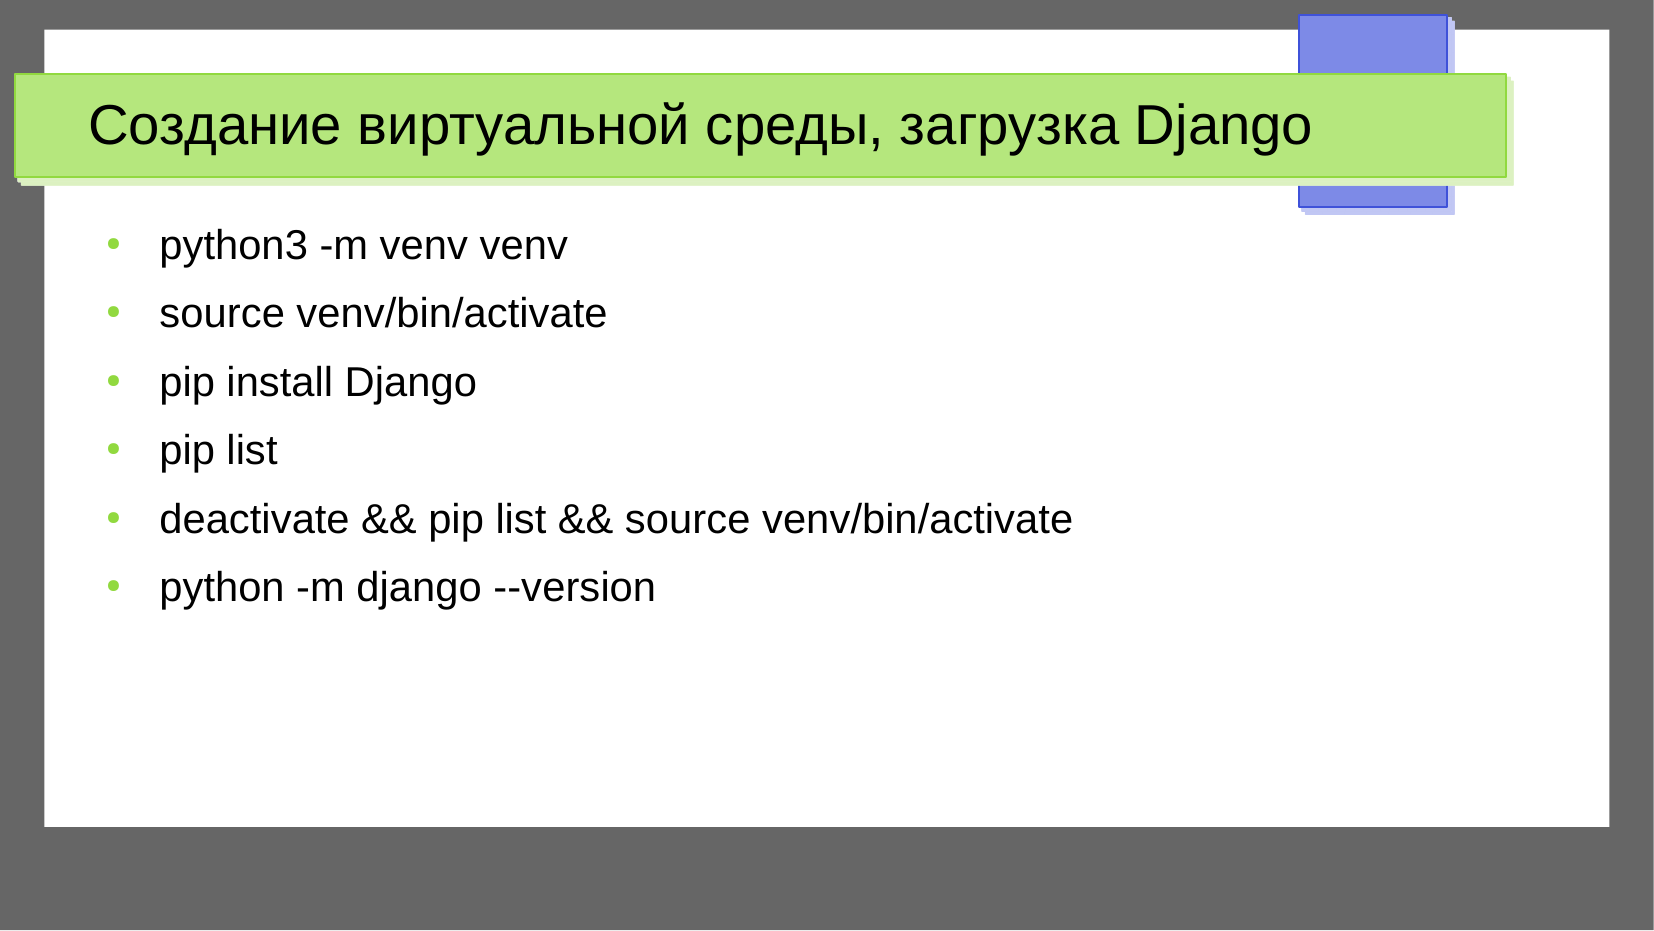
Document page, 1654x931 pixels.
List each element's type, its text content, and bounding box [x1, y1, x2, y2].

title Создание виртуальной среды, загрузка Django [88, 73, 1506, 178]
list python3 -m venv venv source venv/bin/activate pip install Django pip list deactivate && pip list && source venv/bin/activate python -m django --version [88, 221, 1565, 813]
